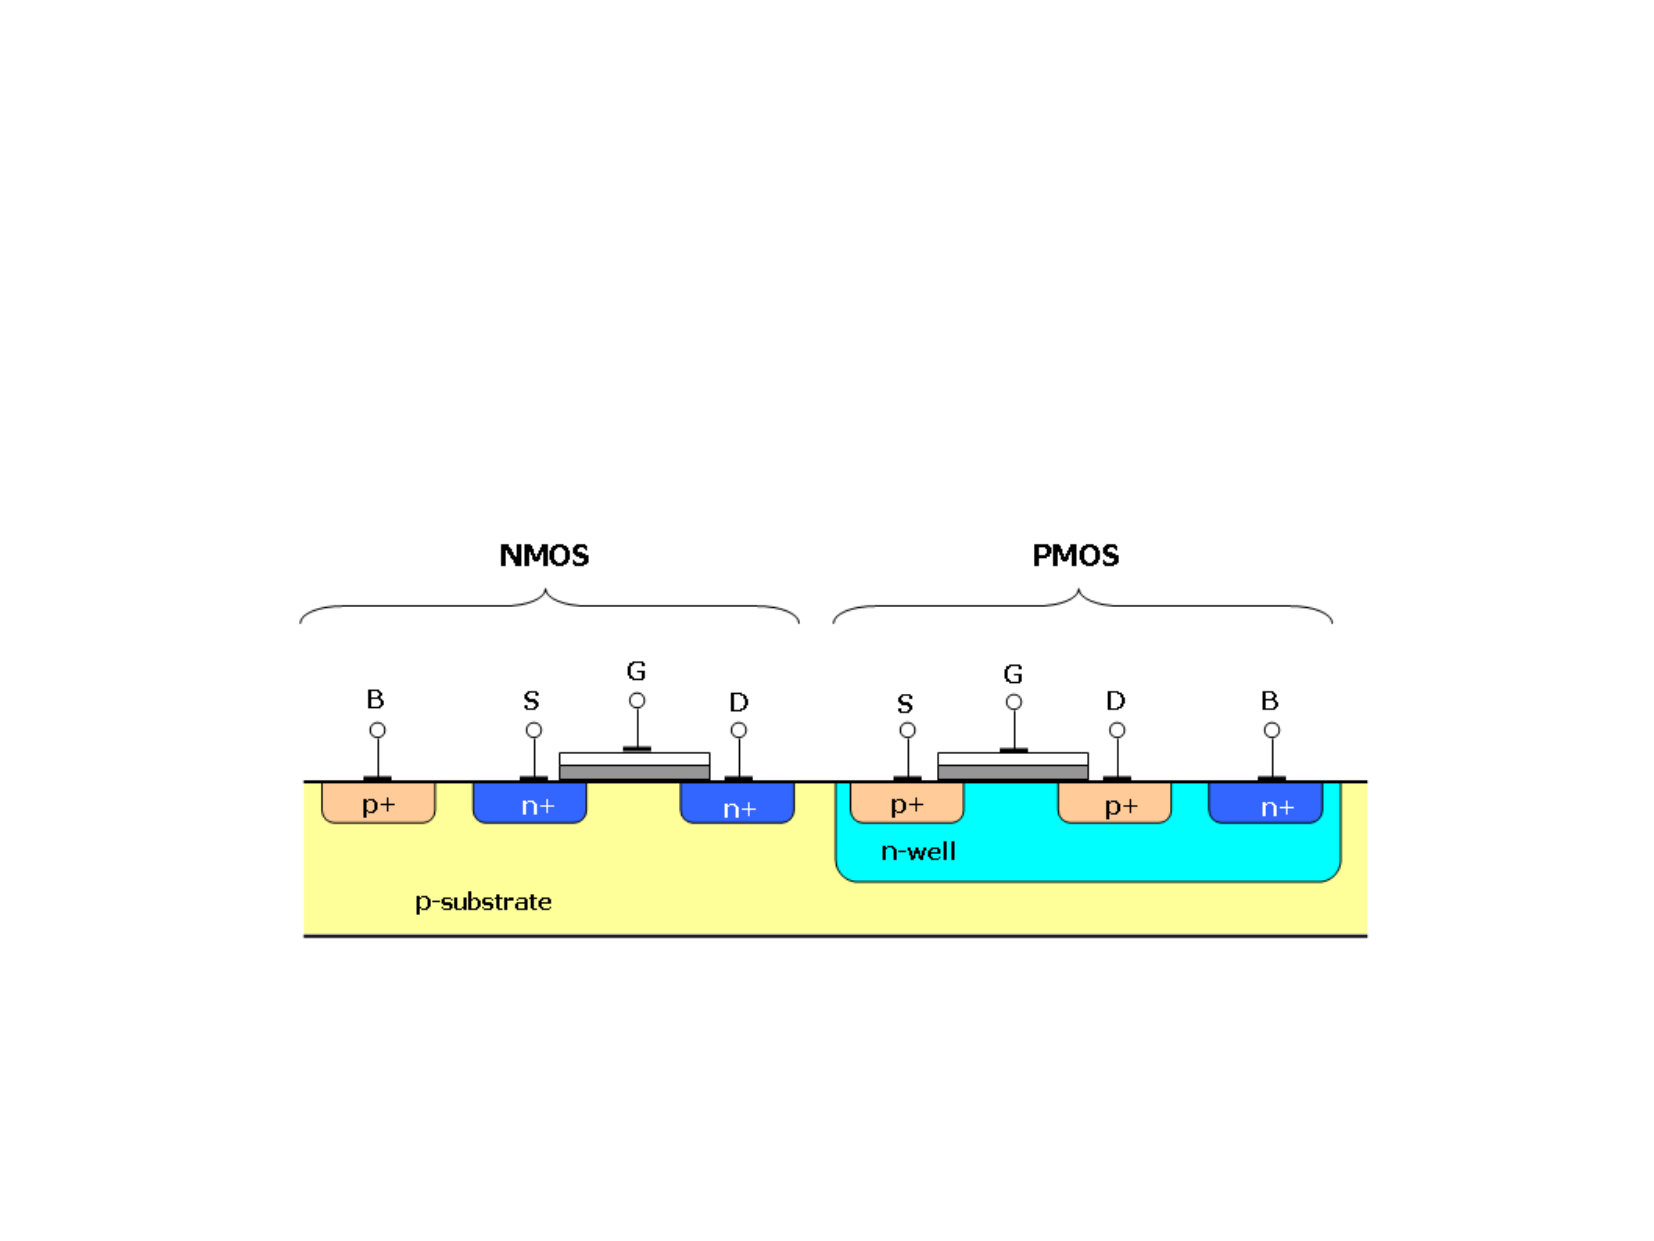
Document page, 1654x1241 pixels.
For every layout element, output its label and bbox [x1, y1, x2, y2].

picture [273, 521, 1402, 990]
